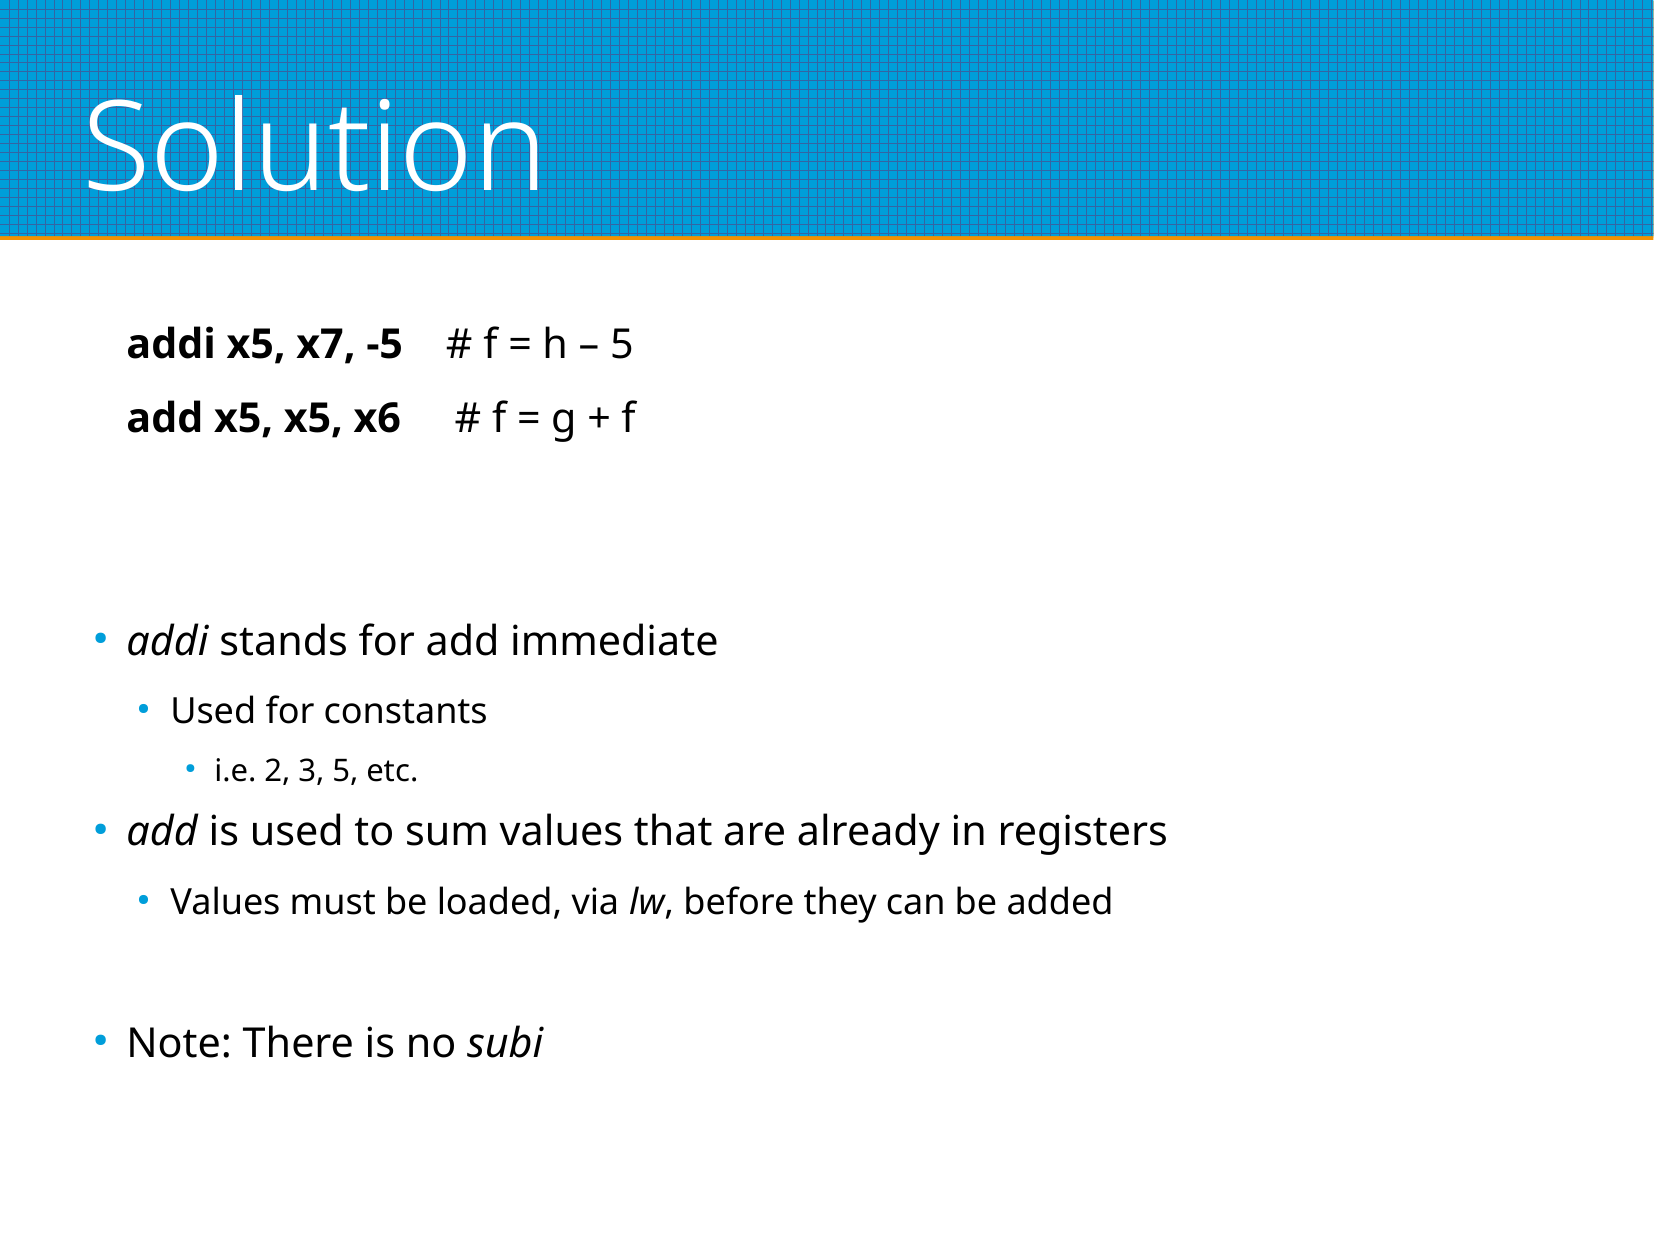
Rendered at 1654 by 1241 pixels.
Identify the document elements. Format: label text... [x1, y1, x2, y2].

title Solution [82, 19, 1571, 227]
list addi x5, x7, -5 # f = h – 5 add x5, x5, x6 # f = g + f addi stands for add immediate Used for constants i.e. 2, 3, 5, etc. add is used to sum values that are already in registers Values must be loaded, via lw, before they can be added Note: There is no subi [82, 314, 1563, 1081]
